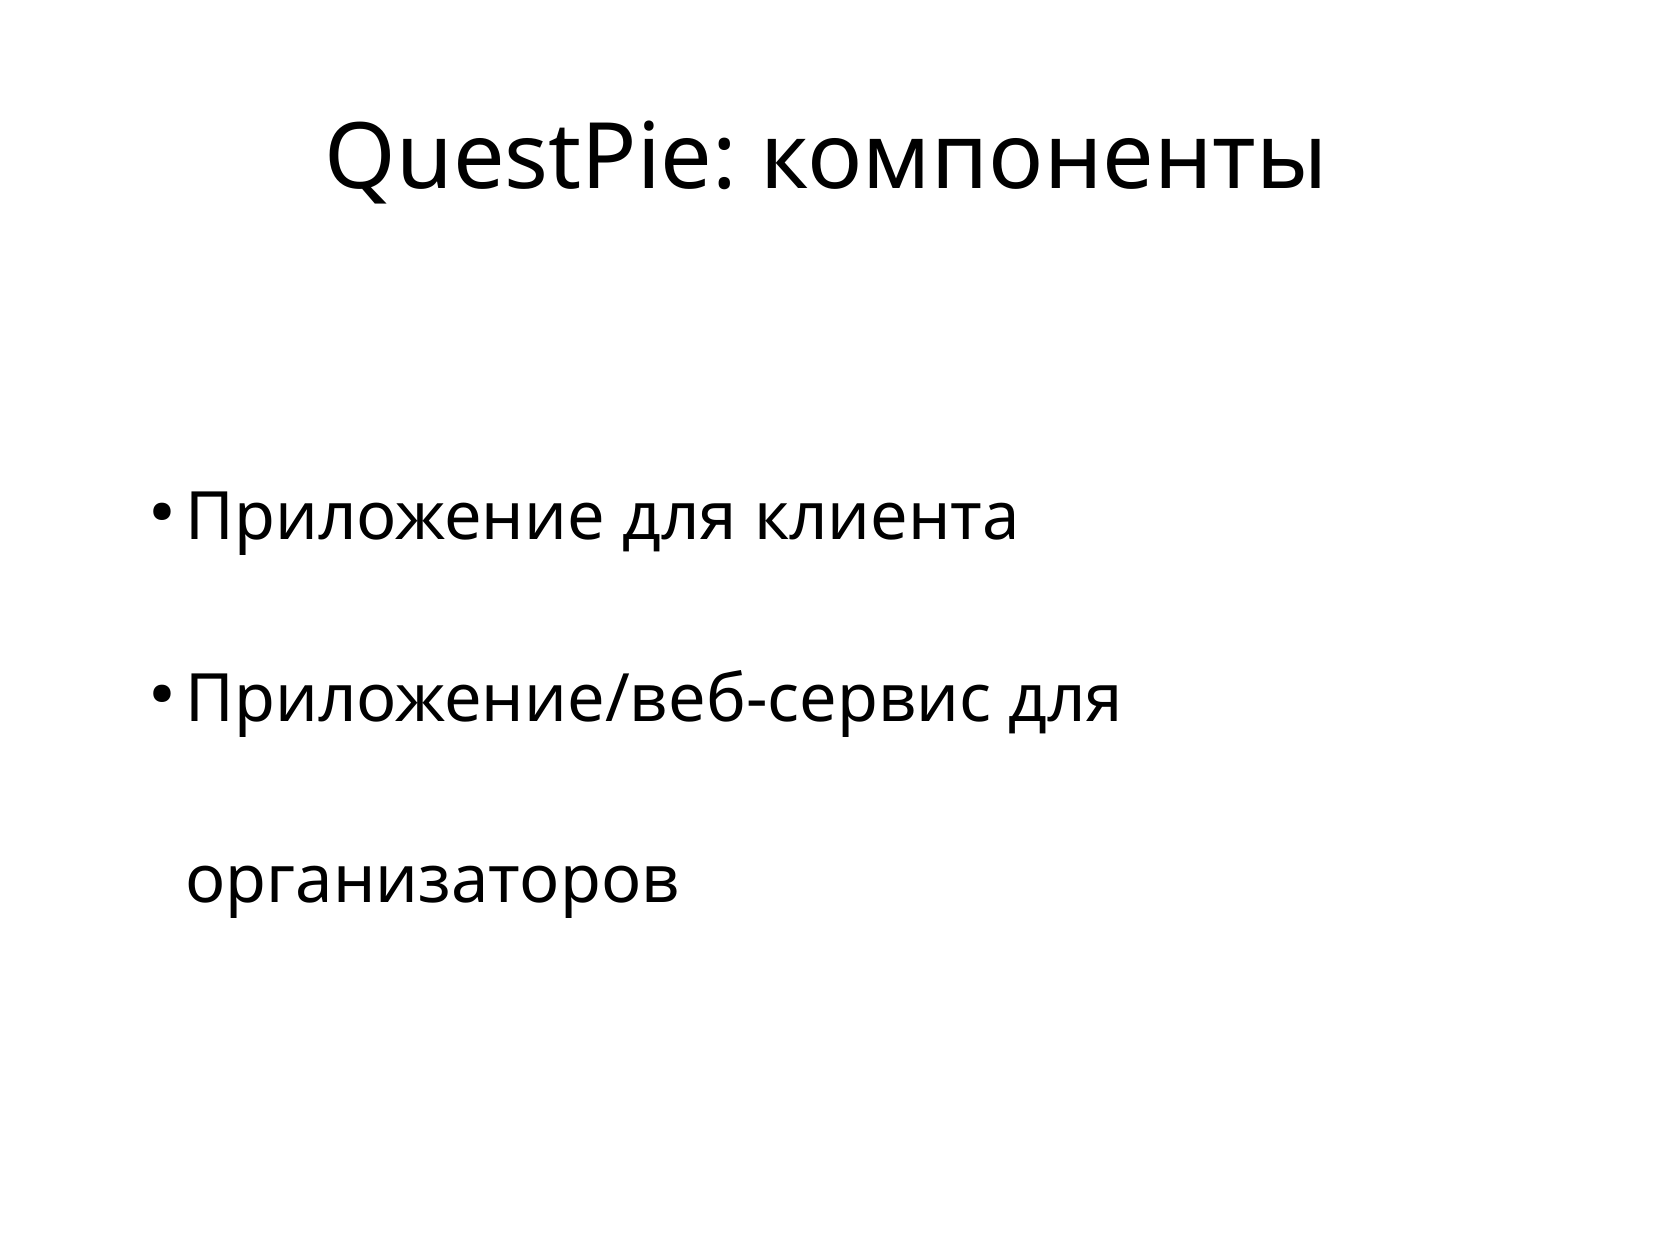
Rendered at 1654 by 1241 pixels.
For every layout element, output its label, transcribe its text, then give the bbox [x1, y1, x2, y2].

title QuestPie: компоненты [82, 49, 1571, 257]
subtitle Приложение для клиента Приложение/веб-сервис для организаторов [150, 290, 1546, 1010]
